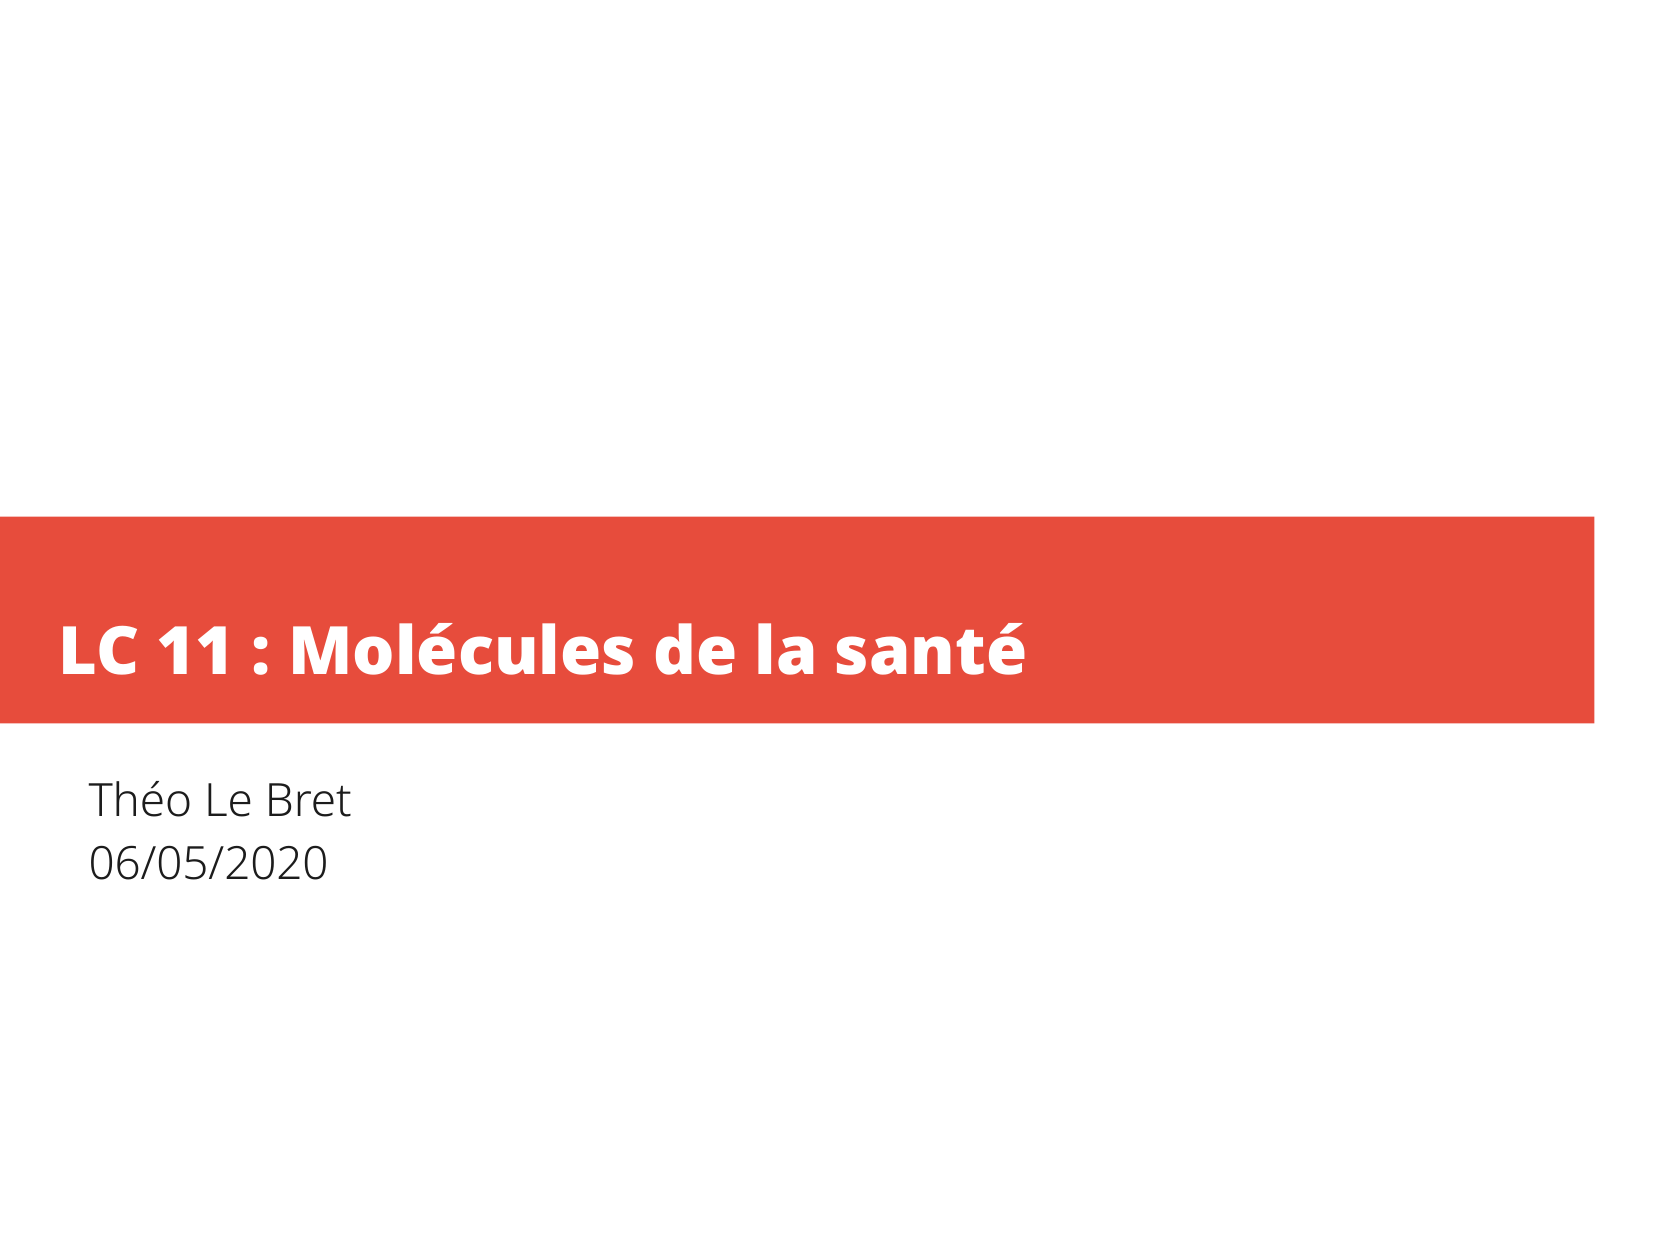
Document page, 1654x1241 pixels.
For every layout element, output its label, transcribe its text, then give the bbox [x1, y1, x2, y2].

subtitle Théo Le Bret 06/05/2020 [88, 767, 1595, 1182]
title LC 11 : Molécules de la santé [59, 546, 1595, 694]
